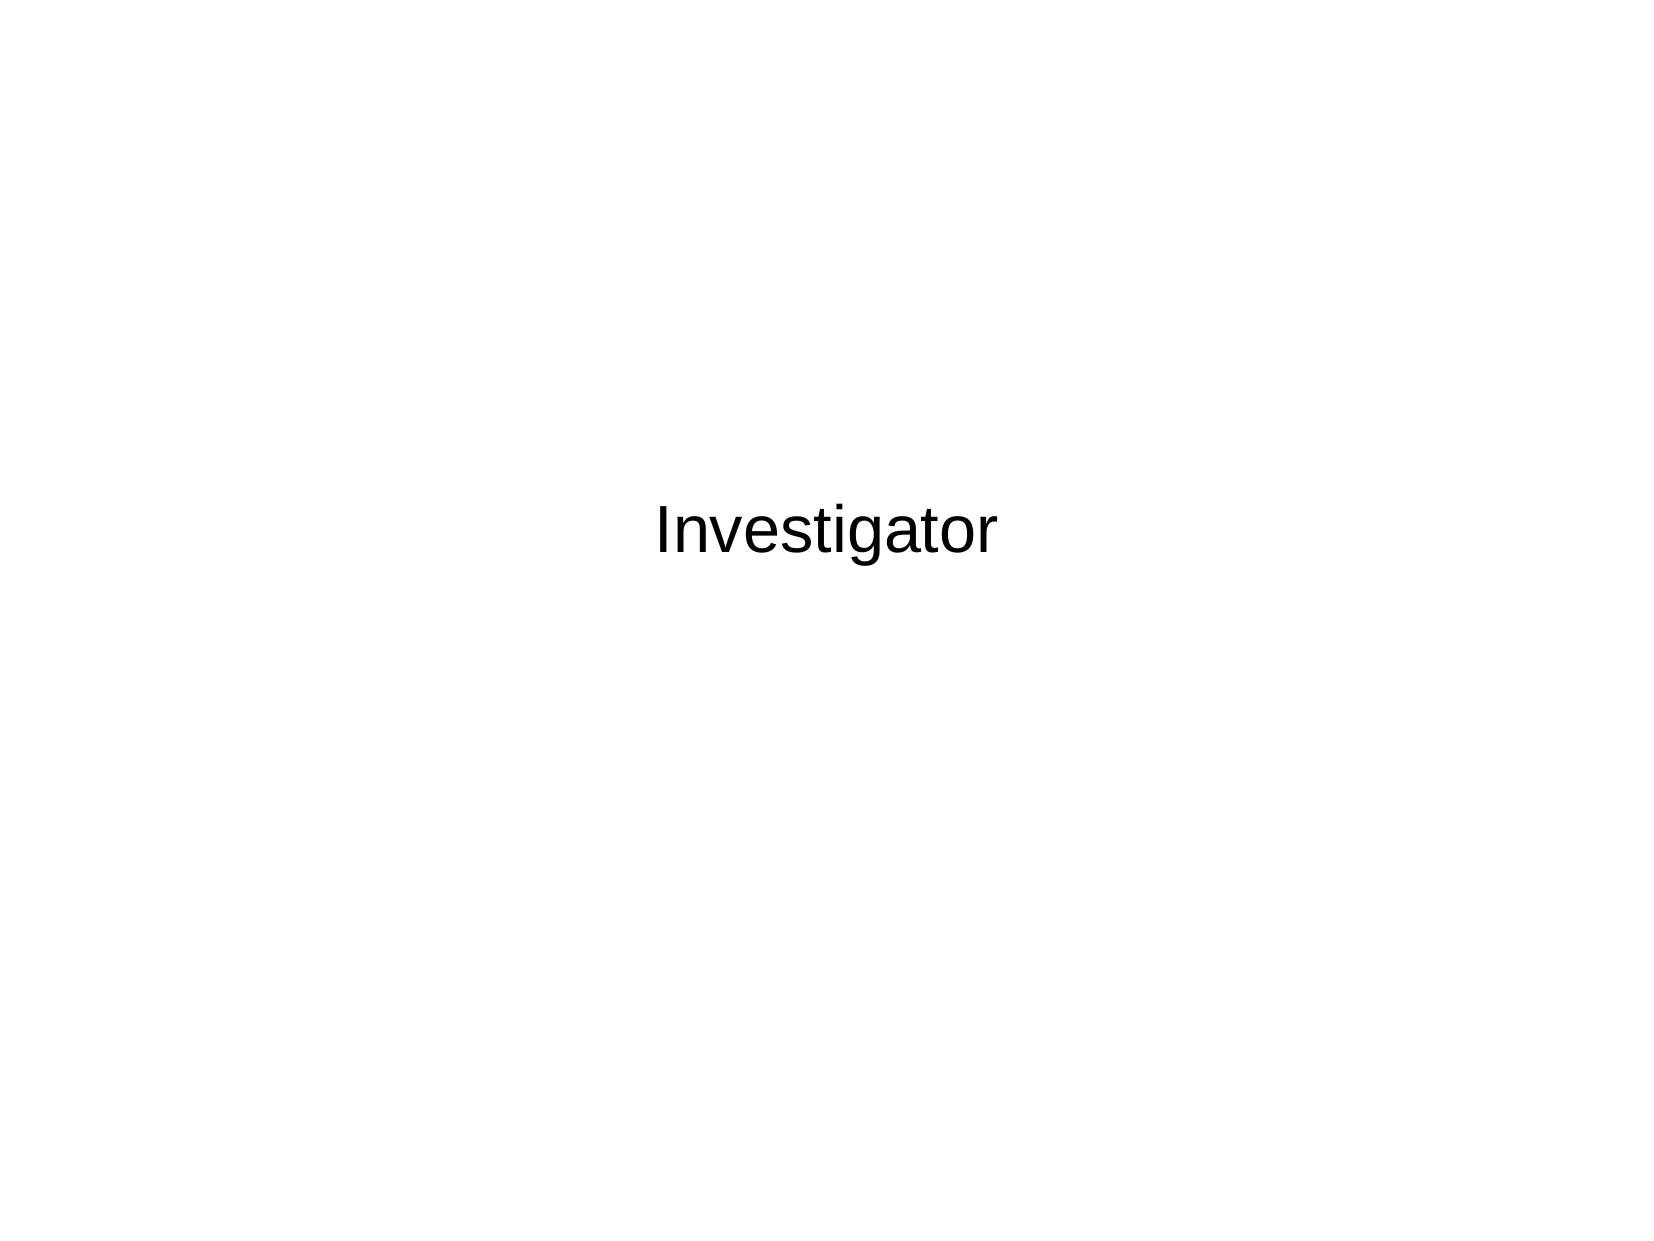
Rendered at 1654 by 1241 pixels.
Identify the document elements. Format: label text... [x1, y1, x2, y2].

subtitle Investigator [82, 49, 1571, 1010]
